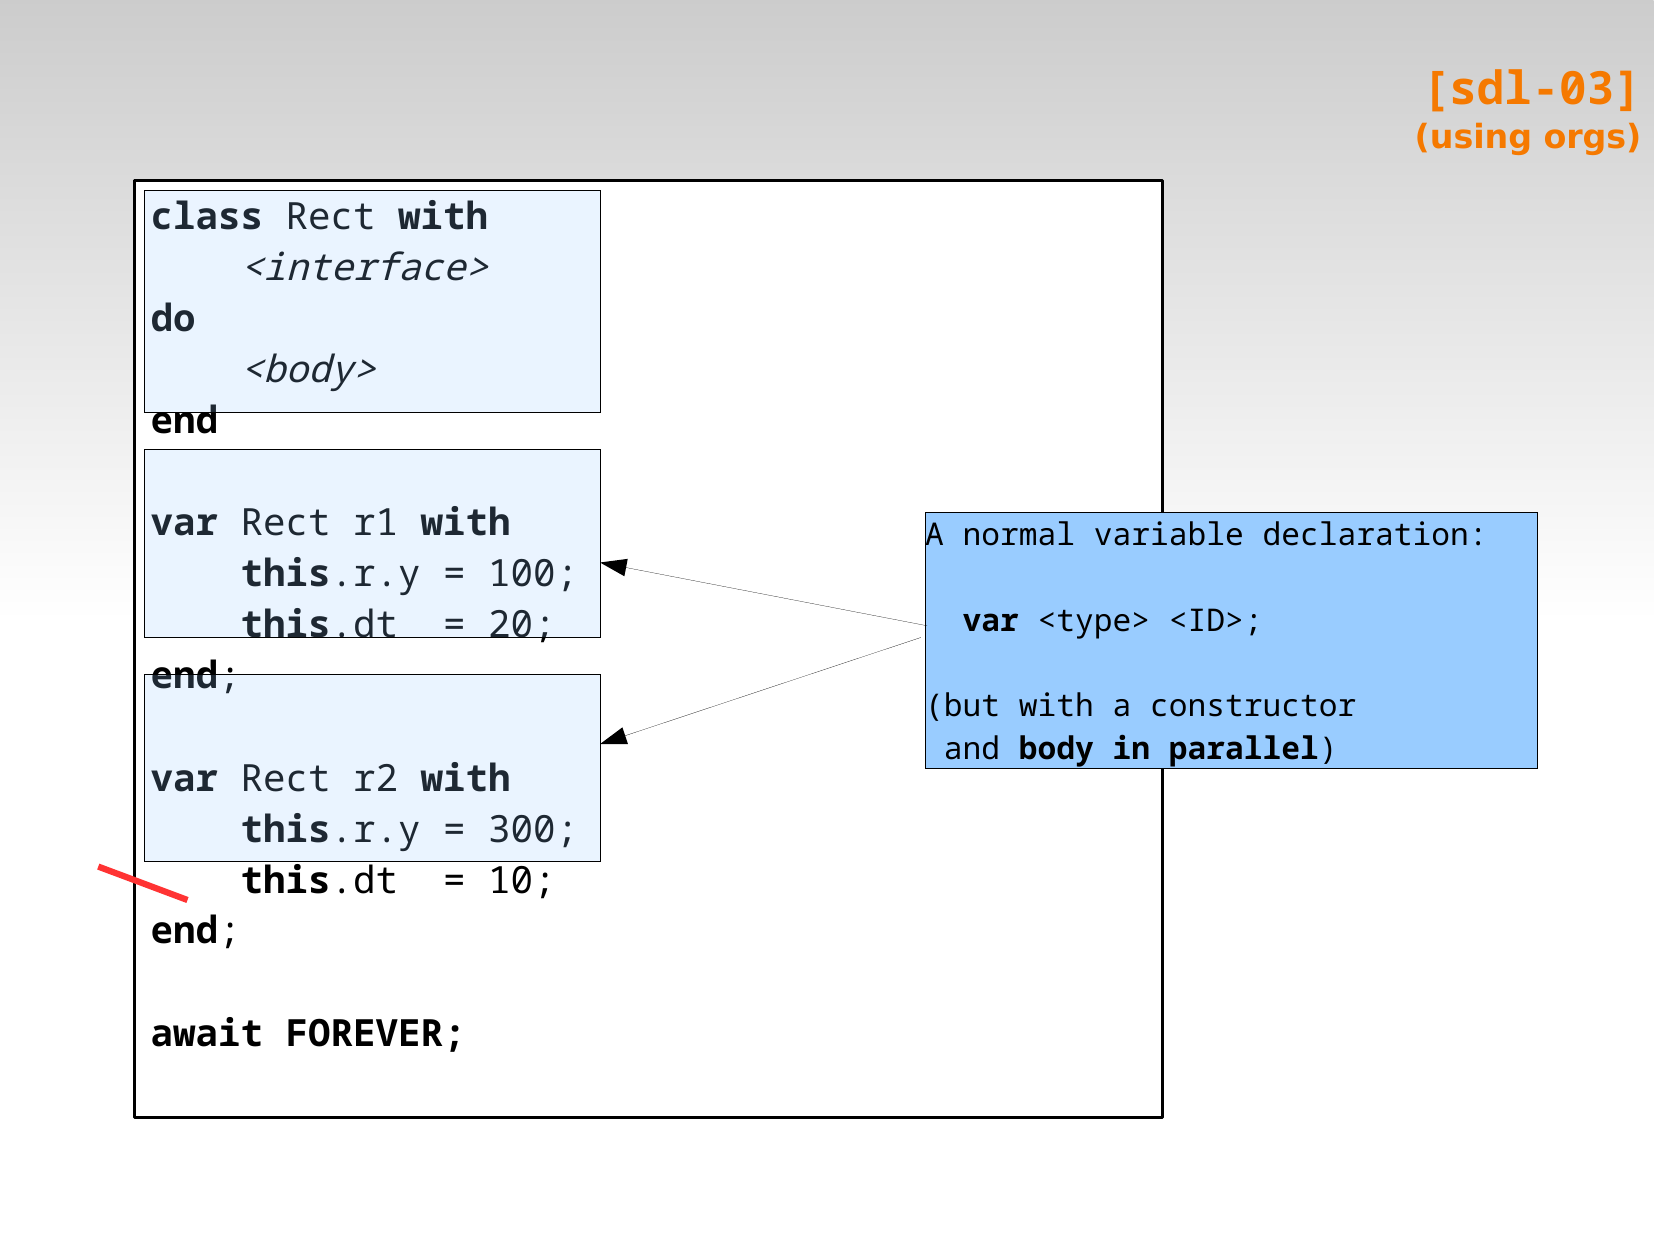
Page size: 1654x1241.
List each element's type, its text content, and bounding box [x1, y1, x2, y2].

title [sdl-03] (using orgs) [153, 2, 1642, 210]
text_box [144, 190, 601, 413]
text_box A normal variable declaration: var <type> <ID>; (but with a constructor and body in parallel) [925, 530, 1538, 751]
text_box class Rect with <interface> do <body> end var Rect r1 with this.r.y = 100; this.dt = 20; end; var Rect r2 with this.r.y = 300; this.dt = 10; end; await FOREVER; [134, 180, 1163, 1000]
text_box [144, 449, 601, 638]
text_box [144, 674, 601, 862]
